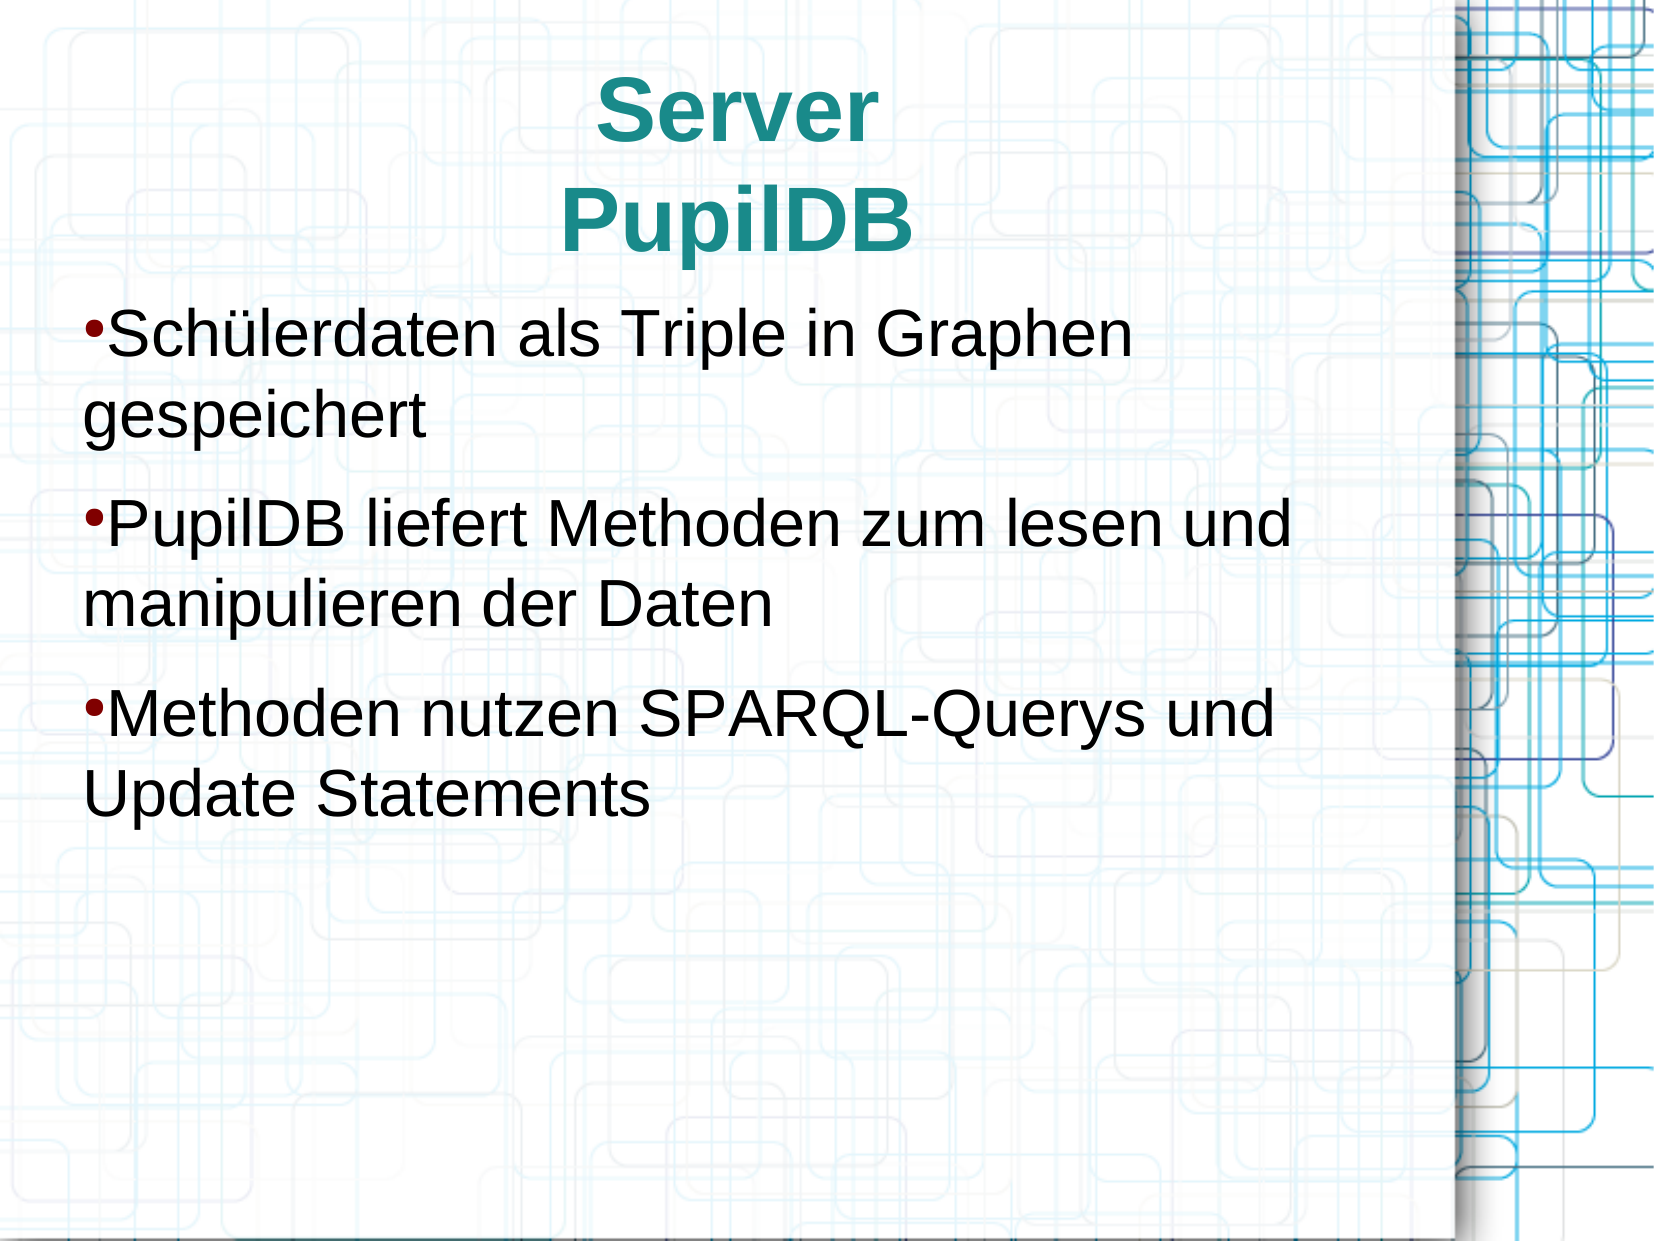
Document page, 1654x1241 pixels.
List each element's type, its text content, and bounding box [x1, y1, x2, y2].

list Schülerdaten als Triple in Graphen gespeichert PupilDB liefert Methoden zum lesen und manipulieren der Daten Methoden nutzen SPARQL-Querys und Update Statements [82, 290, 1418, 1109]
title Server PupilDB [59, 49, 1418, 257]
